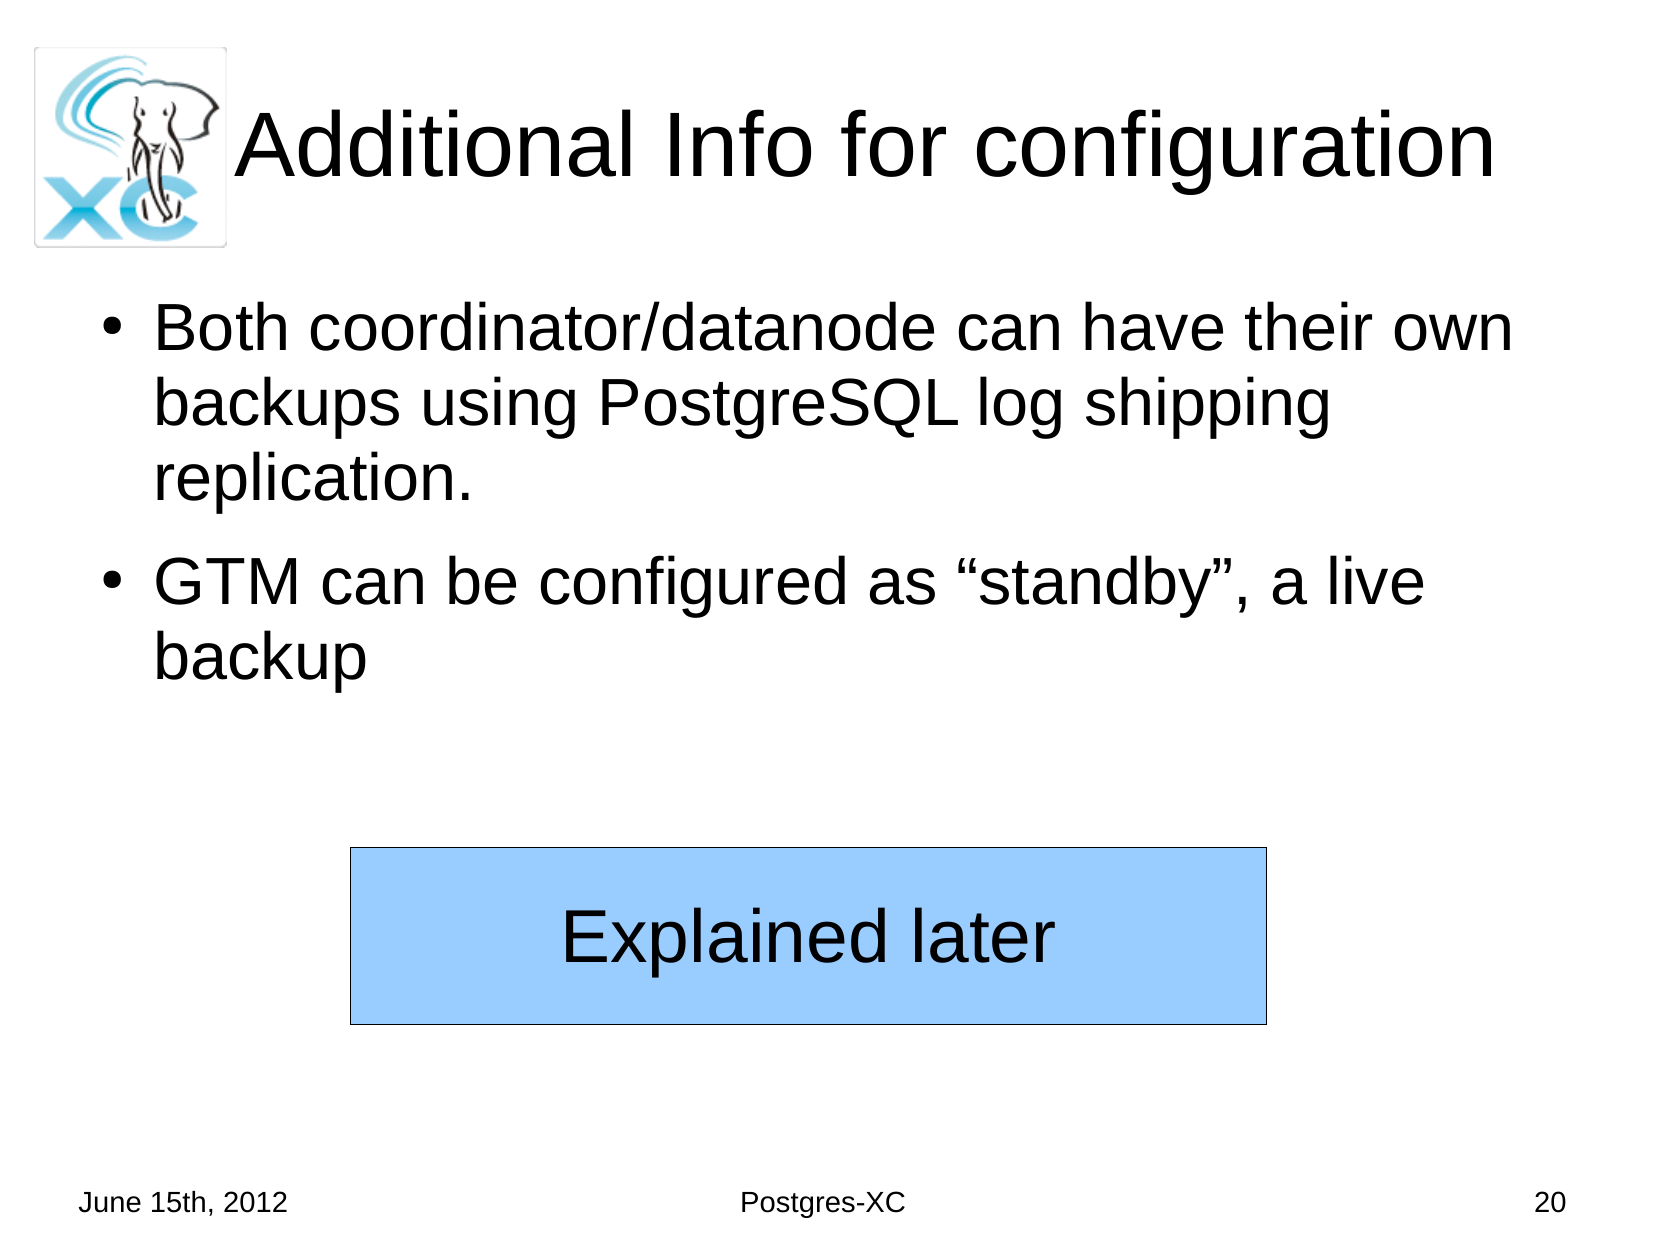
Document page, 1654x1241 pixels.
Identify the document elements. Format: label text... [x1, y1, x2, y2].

picture [34, 47, 227, 248]
list Both coordinator/datanode can have their own backups using PostgreSQL log shipping replication. GTM can be configured as “standby”, a live backup [82, 290, 1571, 1010]
title Additional Info for configuration [234, 40, 1599, 248]
text_box Explained later [350, 847, 1267, 1025]
